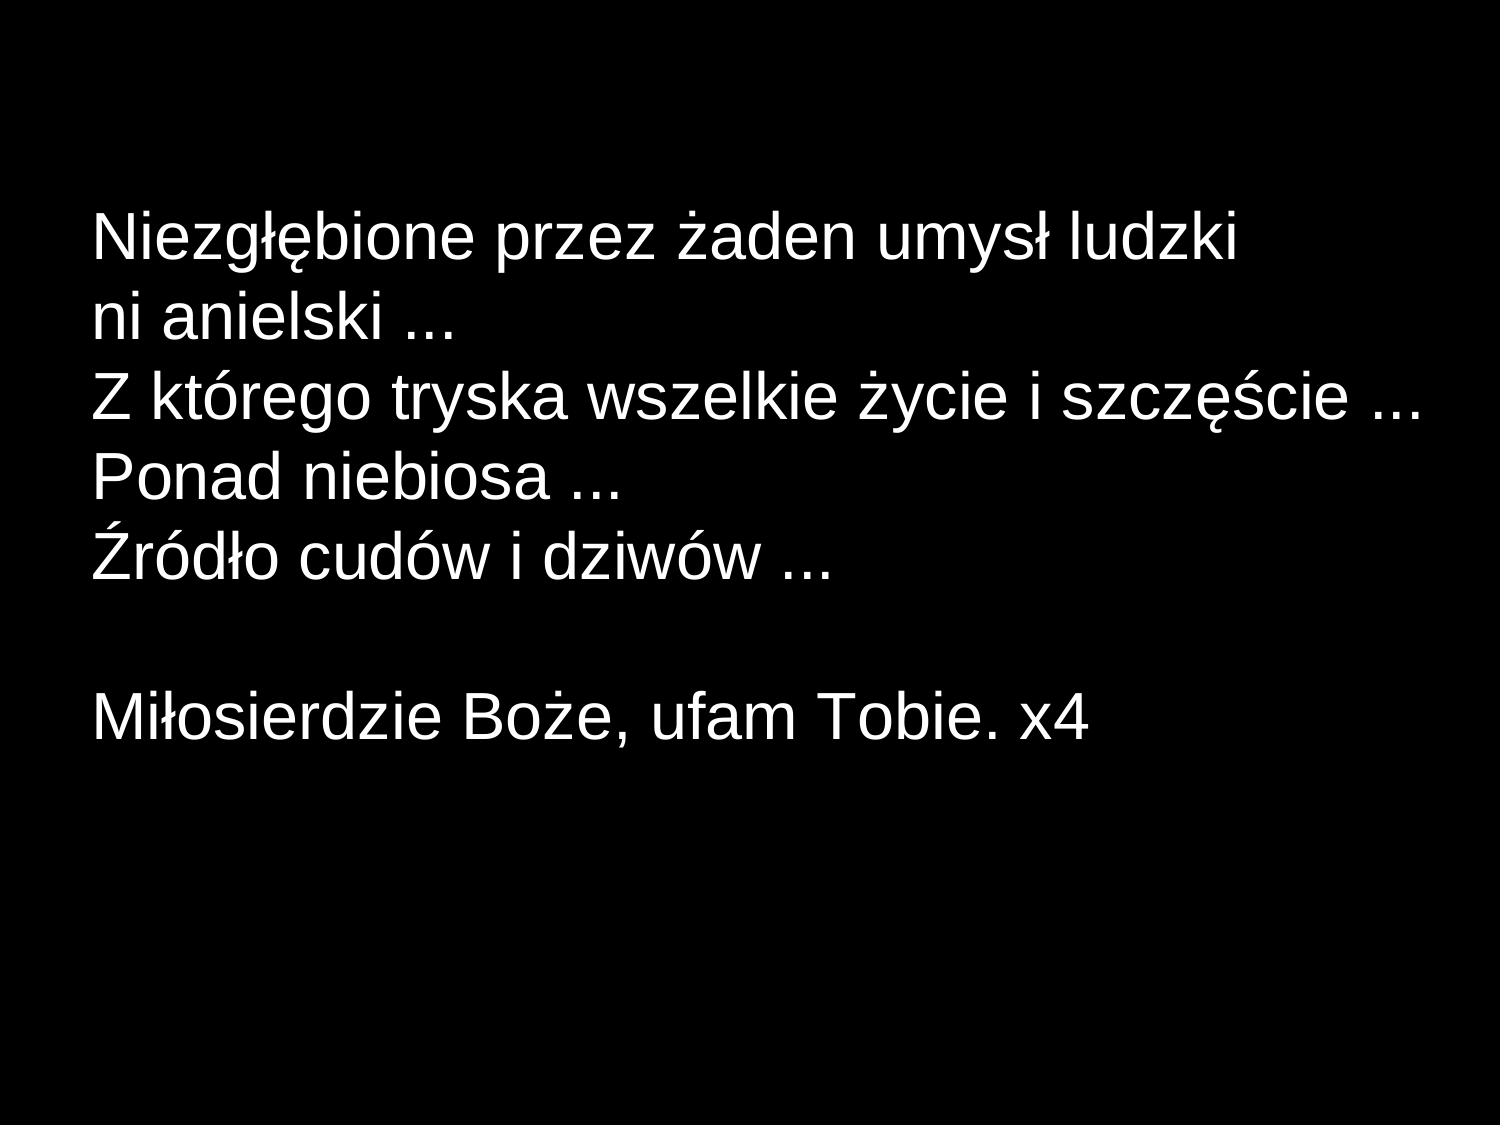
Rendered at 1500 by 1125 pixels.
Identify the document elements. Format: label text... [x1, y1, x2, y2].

text_box Niezgłębione przez żaden umysł ludzki ni anielski ... Z którego tryska wszelkie życie i szczęście ... Ponad niebiosa ... Źródło cudów i dziwów ... Miłosierdzie Boże, ufam Tobie. x4 [76, 185, 1459, 761]
